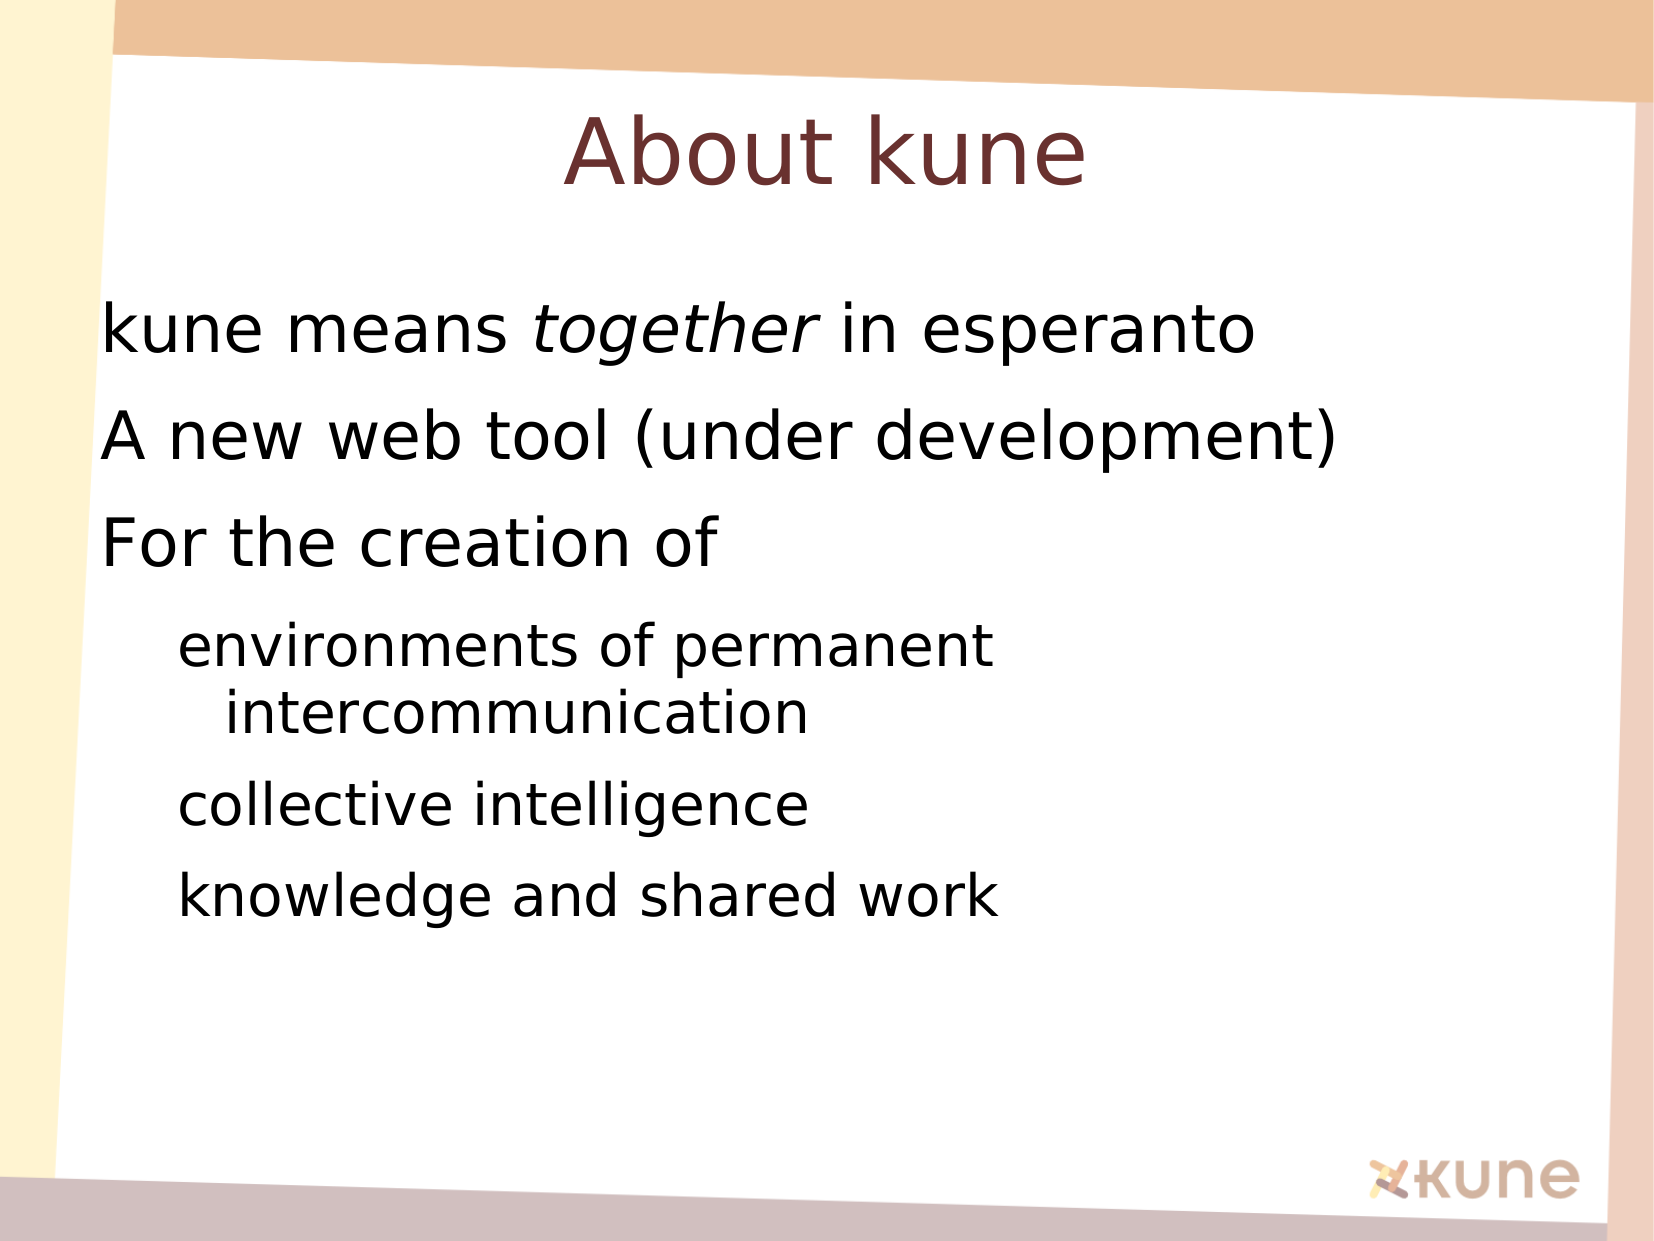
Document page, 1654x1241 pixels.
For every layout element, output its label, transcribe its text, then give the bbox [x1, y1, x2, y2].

title About kune [82, 56, 1571, 250]
list kune means together in esperanto A new web tool (under development) For the creation of environments of permanent intercommunication collective intelligence knowledge and shared work [82, 290, 1571, 1094]
picture [0, 0, 1654, 1241]
